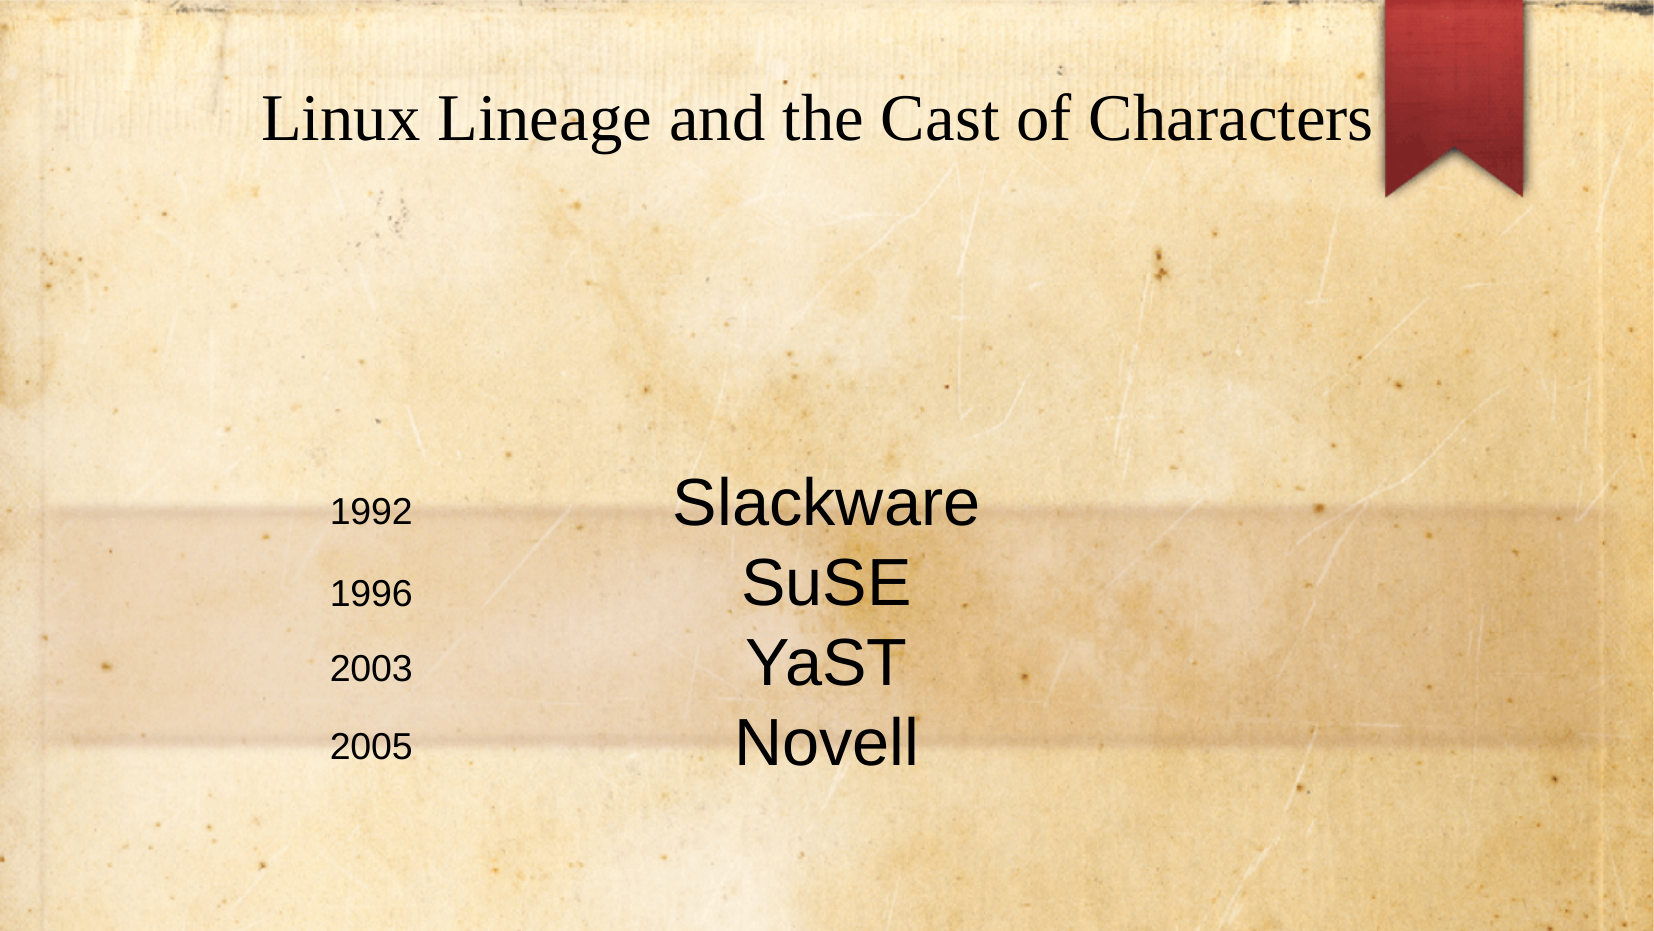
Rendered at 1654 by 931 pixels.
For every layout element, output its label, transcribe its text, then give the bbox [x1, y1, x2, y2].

text_box 1992 [315, 479, 480, 540]
text_box Slackware SuSE YaST Novell [82, 299, 1571, 931]
text_box 2005 [315, 714, 480, 772]
text_box Linux Lineage and the Cast of Characters [82, 47, 1571, 180]
text_box 2003 [315, 636, 480, 694]
text_box 1996 [315, 561, 480, 619]
picture [0, 0, 1654, 931]
